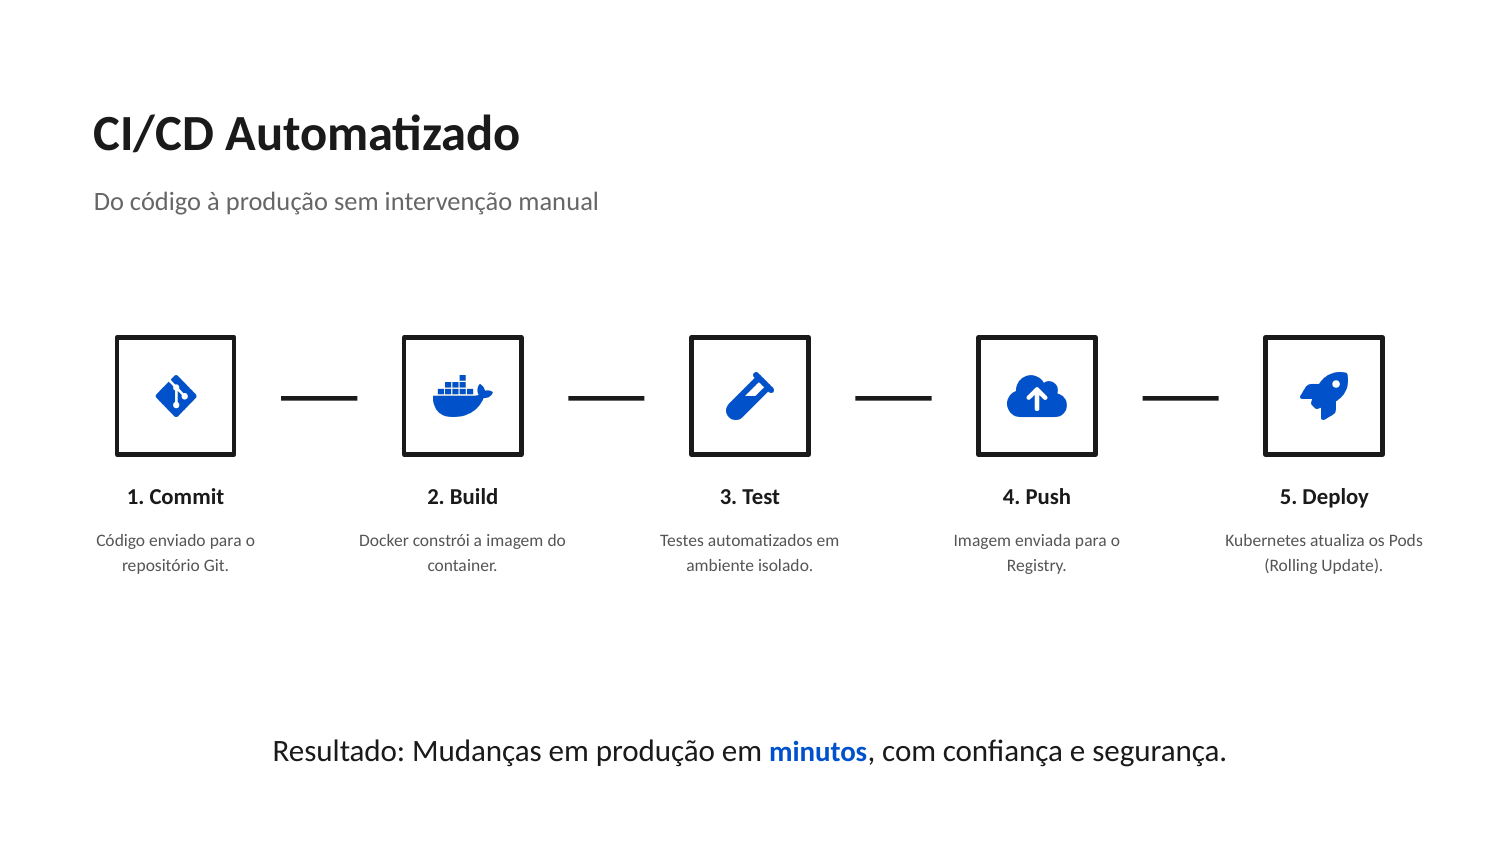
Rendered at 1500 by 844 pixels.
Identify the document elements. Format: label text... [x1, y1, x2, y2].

text_box Docker constrói a imagem do container. [357, 524, 569, 575]
picture [433, 372, 493, 420]
text_box [281, 396, 358, 401]
text_box [978, 337, 1096, 455]
text_box Imagem enviada para o Registry. [931, 524, 1143, 575]
text_box 5. Deploy [1279, 478, 1369, 510]
text_box [1265, 337, 1383, 455]
picture [726, 372, 774, 420]
text_box 4. Push [1002, 478, 1072, 510]
text_box [691, 337, 809, 455]
text_box 2. Build [427, 478, 499, 510]
text_box [404, 337, 522, 455]
text_box Código enviado para o repositório Git. [70, 524, 282, 575]
text_box Testes automatizados em ambiente isolado. [644, 524, 856, 575]
text_box 3. Test [719, 478, 781, 510]
text_box Do código à produção sem intervenção manual [93, 181, 600, 216]
picture [1007, 372, 1067, 420]
text_box [1142, 396, 1219, 401]
text_box [568, 396, 645, 401]
text_box [117, 337, 235, 455]
text_box Kubernetes atualiza os Pods (Rolling Update). [1218, 524, 1430, 575]
text_box Resultado: Mudanças em produção em minutos, com confiança e segurança. [272, 728, 1228, 769]
text_box CI/CD Automatizado [93, 93, 522, 161]
picture [155, 372, 197, 420]
picture [1300, 372, 1348, 420]
text_box 1. Commit [126, 478, 225, 510]
text_box [855, 396, 932, 401]
